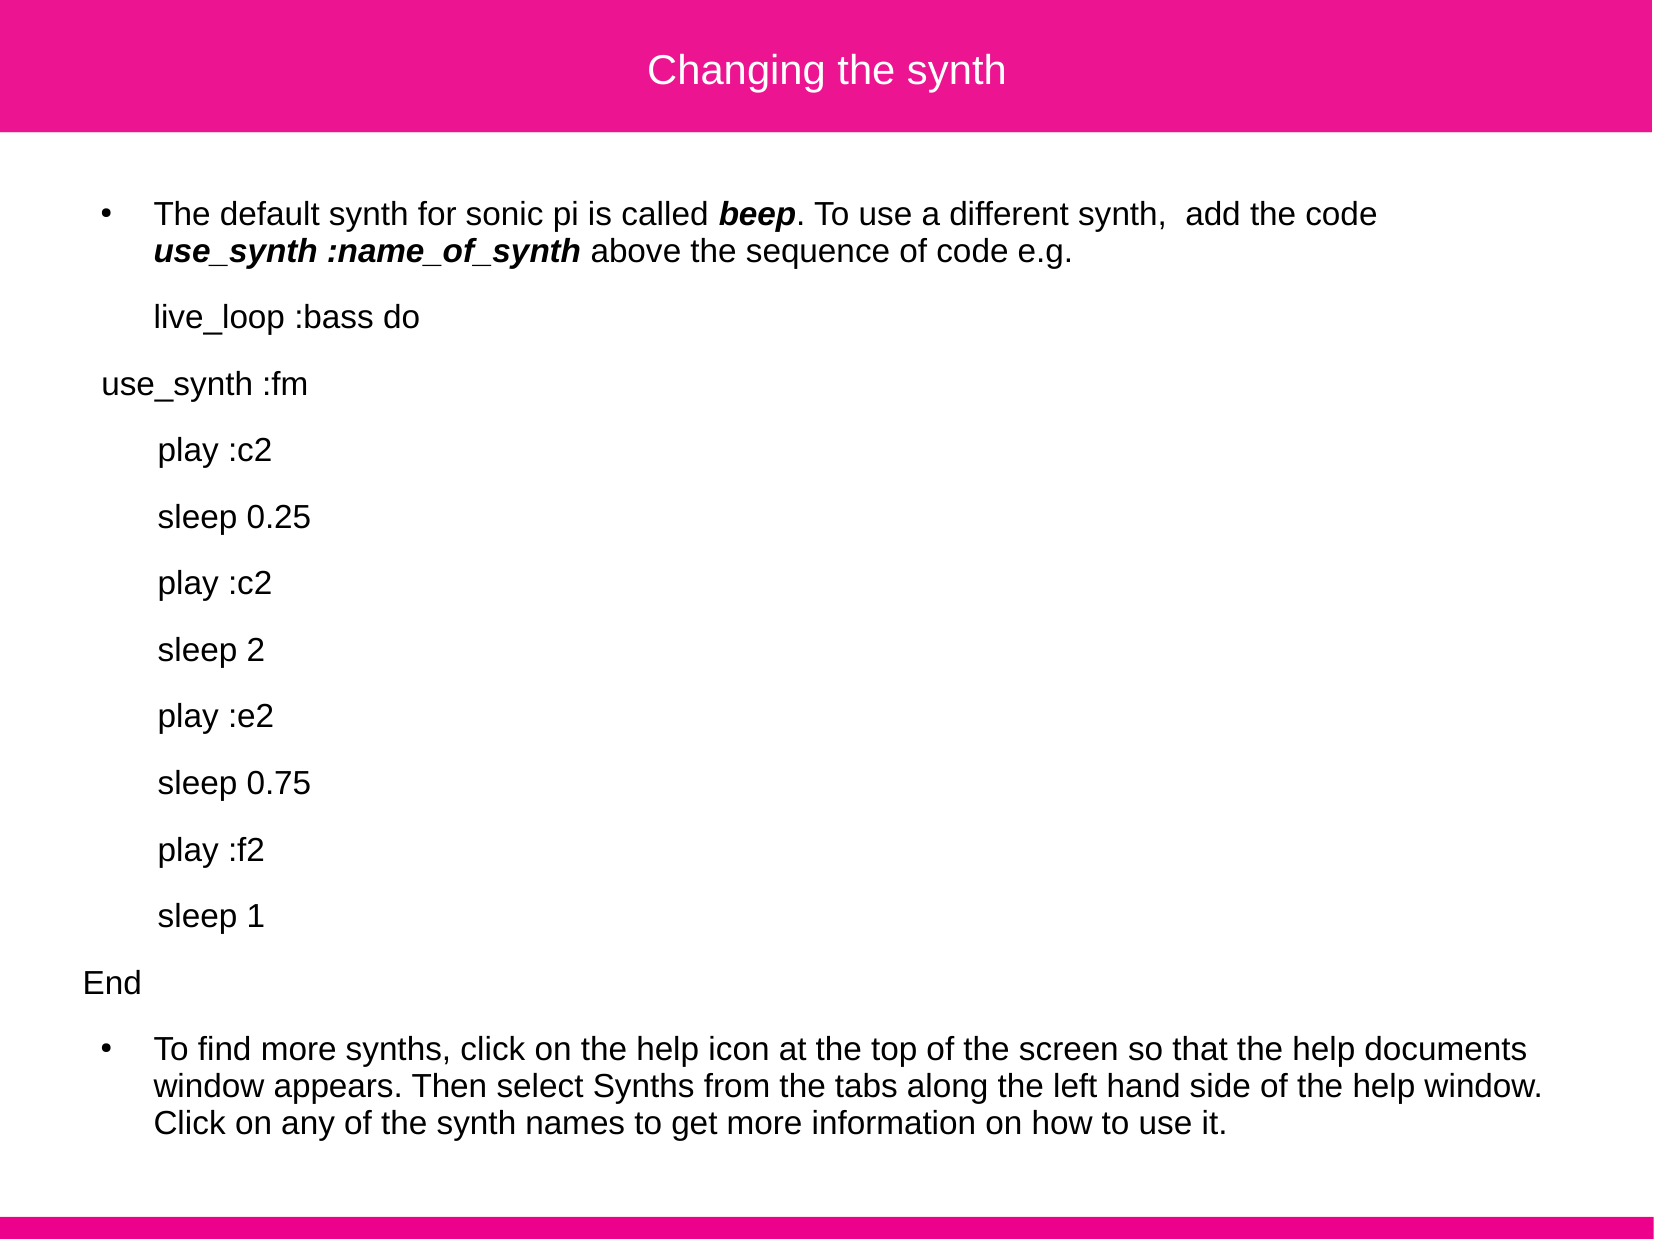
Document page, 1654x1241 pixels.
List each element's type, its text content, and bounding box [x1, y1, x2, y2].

picture [0, 0, 1654, 1241]
title Changing the synth [82, 46, 1572, 94]
list The default synth for sonic pi is called beep. To use a different synth, add the code use_synth :name_of_synth above the sequence of code e.g. live_loop :bass do use_synth :fm play :c2 sleep 0.25 play :c2 sleep 2 play :e2 sleep 0.75 play :f2 sleep 1 End To find more synths, click on the help icon at the top of the screen so that the help documents window appears. Then select Synths from the tabs along the left hand side of the help window. Click on any of the synth names to get more information on how to use it. [82, 195, 1571, 1186]
